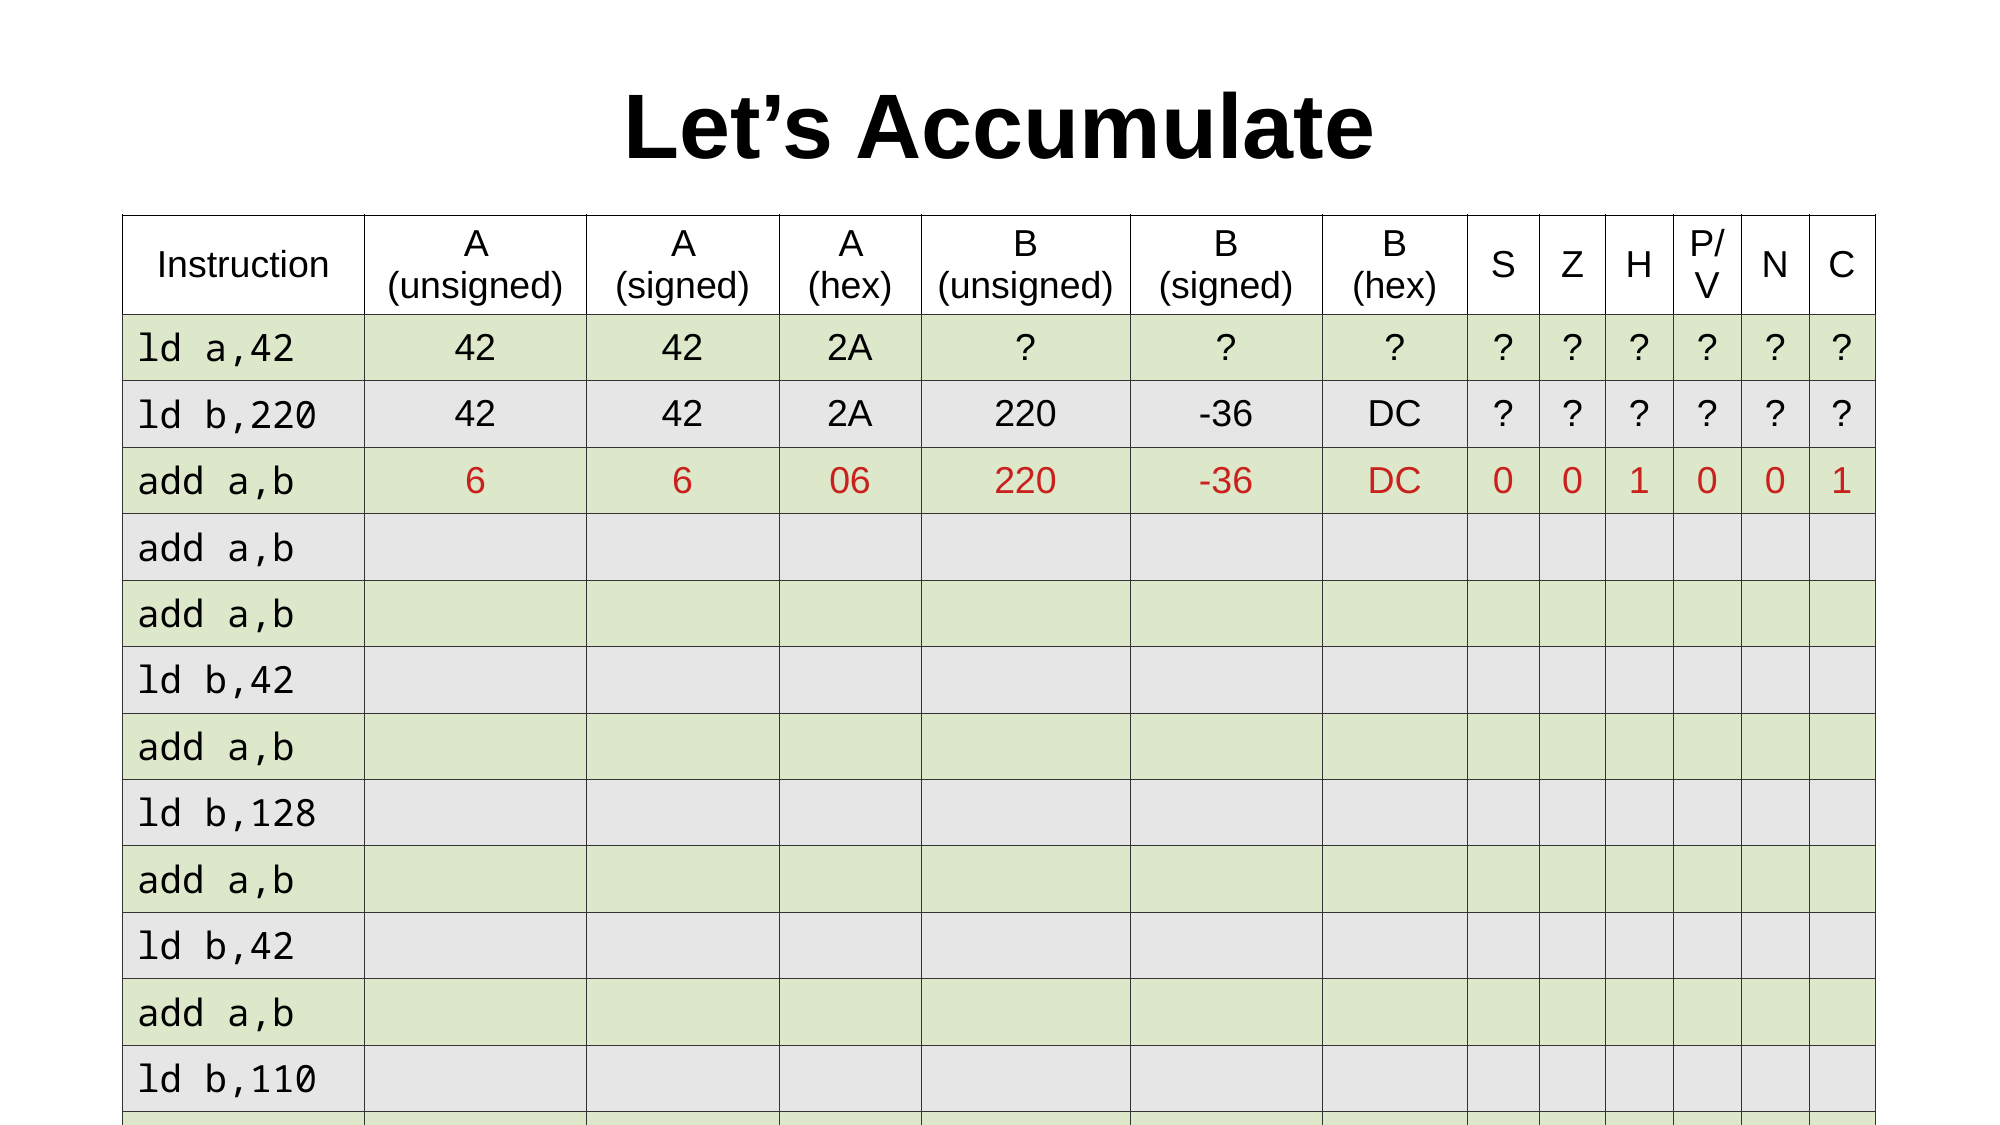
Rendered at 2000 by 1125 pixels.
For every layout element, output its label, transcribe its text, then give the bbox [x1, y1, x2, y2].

table_cell [922, 1112, 1130, 1125]
table_cell [365, 647, 586, 713]
table_cell [1674, 581, 1741, 646]
table_header A (unsigned) [365, 216, 586, 314]
table_cell [1468, 1046, 1539, 1111]
table_cell [780, 647, 921, 713]
table_cell [1540, 979, 1605, 1045]
table_cell [1323, 979, 1467, 1045]
table_cell ? [1323, 315, 1467, 380]
table_cell ld b,42 [123, 647, 364, 713]
table_cell ? [1810, 315, 1875, 380]
table_cell DC [1323, 381, 1467, 447]
table_cell [1606, 581, 1673, 646]
table_cell [587, 780, 779, 845]
table_cell -36 [1131, 381, 1322, 447]
table_cell [780, 1112, 921, 1125]
table_cell 06 [780, 448, 921, 513]
table_cell [1468, 780, 1539, 845]
table_cell [1742, 647, 1809, 713]
table_cell ? [1540, 381, 1605, 447]
table_cell [1323, 846, 1467, 912]
table_cell 0 [1742, 448, 1809, 513]
table_cell [1742, 514, 1809, 580]
table_cell [1810, 979, 1875, 1045]
table_cell [1323, 647, 1467, 713]
table_header Z [1540, 216, 1605, 314]
table_cell [1742, 913, 1809, 978]
table_cell [1468, 514, 1539, 580]
table_cell [1674, 913, 1741, 978]
table_cell [1742, 1046, 1809, 1111]
table_cell [1606, 1046, 1673, 1111]
table_cell [587, 647, 779, 713]
table_cell ? [1742, 381, 1809, 447]
table_cell 6 [365, 448, 586, 513]
table_cell [1131, 979, 1322, 1045]
table_cell [1540, 581, 1605, 646]
table_cell [1742, 714, 1809, 779]
table_cell [1674, 1046, 1741, 1111]
table_cell 6 [587, 448, 779, 513]
table_header B (signed) [1131, 216, 1322, 314]
table_cell [365, 979, 586, 1045]
table_cell [1810, 1112, 1875, 1125]
table_cell [1131, 1112, 1322, 1125]
table_cell [1323, 581, 1467, 646]
table_cell [922, 1046, 1130, 1111]
table_cell [587, 714, 779, 779]
table_cell [1540, 714, 1605, 779]
table_cell ? [1131, 315, 1322, 380]
table_cell ? [1606, 315, 1673, 380]
table_cell ? [1742, 315, 1809, 380]
table_cell [1131, 714, 1322, 779]
table_cell ? [1810, 381, 1875, 447]
table_cell [365, 913, 586, 978]
table_header B (unsigned) [922, 216, 1130, 314]
table_cell [1606, 647, 1673, 713]
table_cell [587, 514, 779, 580]
table_cell [1742, 780, 1809, 845]
table_cell ? [1674, 315, 1741, 380]
table_cell [1606, 979, 1673, 1045]
table_cell 1 [1606, 448, 1673, 513]
table_cell [1540, 1112, 1605, 1125]
title Let’s Accumulate [137, 18, 1862, 215]
table_cell add a,b [123, 448, 364, 513]
table_cell [922, 979, 1130, 1045]
table_cell [1742, 581, 1809, 646]
table_header A (hex) [780, 216, 921, 314]
table_cell [1468, 1112, 1539, 1125]
table_cell [1674, 647, 1741, 713]
table_cell [1131, 581, 1322, 646]
table_cell [780, 979, 921, 1045]
table_cell [1468, 714, 1539, 779]
table_cell add a,b [123, 714, 364, 779]
table_cell [365, 1046, 586, 1111]
table_cell [1606, 913, 1673, 978]
table_cell [587, 1112, 779, 1125]
table_cell [922, 581, 1130, 646]
table_cell [1468, 846, 1539, 912]
table_cell add a,b [123, 1112, 364, 1125]
table_cell [1674, 514, 1741, 580]
table_cell [1810, 846, 1875, 912]
table_cell [780, 780, 921, 845]
table_cell ? [1606, 381, 1673, 447]
table_cell [1540, 913, 1605, 978]
table_cell 220 [922, 381, 1130, 447]
table_cell [1810, 714, 1875, 779]
table_cell 2A [780, 381, 921, 447]
table_cell [922, 913, 1130, 978]
table_cell [587, 913, 779, 978]
table_cell 0 [1540, 448, 1605, 513]
table_cell ld a,42 [123, 315, 364, 380]
table_cell [1606, 714, 1673, 779]
table_cell [365, 714, 586, 779]
table_cell [365, 514, 586, 580]
table_cell [1674, 979, 1741, 1045]
table_cell [922, 514, 1130, 580]
table_cell DC [1323, 448, 1467, 513]
table_header C [1810, 216, 1875, 314]
table_cell 42 [587, 315, 779, 380]
table_cell [1742, 1112, 1809, 1125]
table_cell ld b,110 [123, 1046, 364, 1111]
table_cell [365, 780, 586, 845]
table_cell ld b,128 [123, 780, 364, 845]
table_cell [1131, 1046, 1322, 1111]
table_cell [1323, 913, 1467, 978]
table_cell [780, 846, 921, 912]
table_cell 1 [1810, 448, 1875, 513]
table_cell [922, 714, 1130, 779]
table_cell [1810, 913, 1875, 978]
table_header P/V [1674, 216, 1741, 314]
table_cell [587, 846, 779, 912]
table_cell [1674, 846, 1741, 912]
table_cell [1742, 979, 1809, 1045]
table_cell [780, 514, 921, 580]
table_cell ? [1674, 381, 1741, 447]
table_cell add a,b [123, 581, 364, 646]
table_cell [365, 1112, 586, 1125]
table_cell [1323, 714, 1467, 779]
table_cell [1674, 714, 1741, 779]
table_header Instruction [123, 216, 364, 314]
table_header S [1468, 216, 1539, 314]
table_cell [1323, 780, 1467, 845]
table_cell ld b,42 [123, 913, 364, 978]
table_cell [587, 979, 779, 1045]
table_cell [365, 581, 586, 646]
table_cell [365, 846, 586, 912]
table_cell [1468, 913, 1539, 978]
table_cell [1810, 581, 1875, 646]
table_cell [1810, 647, 1875, 713]
table_cell 42 [365, 315, 586, 380]
table_cell 220 [922, 448, 1130, 513]
table_header H [1606, 216, 1673, 314]
table_cell ? [1468, 315, 1539, 380]
table_cell [1810, 514, 1875, 580]
table_cell [1540, 1046, 1605, 1111]
table_cell [922, 780, 1130, 845]
table_cell ? [922, 315, 1130, 380]
table_cell [1810, 1046, 1875, 1111]
table_cell 42 [587, 381, 779, 447]
table_cell [1674, 780, 1741, 845]
table_cell [1540, 647, 1605, 713]
table_cell add a,b [123, 514, 364, 580]
table_cell [1606, 1112, 1673, 1125]
table_cell [922, 647, 1130, 713]
table_header B (hex) [1323, 216, 1467, 314]
table_cell add a,b [123, 979, 364, 1045]
table_cell [780, 913, 921, 978]
table_cell [780, 1046, 921, 1111]
table_cell add a,b [123, 846, 364, 912]
table_header N [1742, 216, 1809, 314]
table_cell [1468, 979, 1539, 1045]
table_cell [1540, 514, 1605, 580]
table_cell [922, 846, 1130, 912]
table_cell [1540, 780, 1605, 845]
table_cell [1810, 780, 1875, 845]
table_cell [1606, 780, 1673, 845]
table_cell [1468, 581, 1539, 646]
table_cell [780, 581, 921, 646]
table_cell 2A [780, 315, 921, 380]
table_cell [780, 714, 921, 779]
table_cell [1674, 1112, 1741, 1125]
table_cell 42 [365, 381, 586, 447]
table_cell [587, 581, 779, 646]
table_cell [587, 1046, 779, 1111]
table_cell 0 [1674, 448, 1741, 513]
table_cell [1323, 1046, 1467, 1111]
table_cell [1606, 514, 1673, 580]
table_header A (signed) [587, 216, 779, 314]
table_cell [1323, 514, 1467, 580]
table_cell 0 [1468, 448, 1539, 513]
table_cell [1131, 913, 1322, 978]
table_cell [1540, 846, 1605, 912]
table_cell -36 [1131, 448, 1322, 513]
table_cell [1606, 846, 1673, 912]
table_cell [1131, 514, 1322, 580]
table_cell [1742, 846, 1809, 912]
table_cell [1468, 647, 1539, 713]
table_cell ? [1468, 381, 1539, 447]
table_cell [1131, 647, 1322, 713]
table_cell ld b,220 [123, 381, 364, 447]
table_cell [1131, 780, 1322, 845]
table_cell [1323, 1112, 1467, 1125]
table_cell ? [1540, 315, 1605, 380]
table_cell [1131, 846, 1322, 912]
